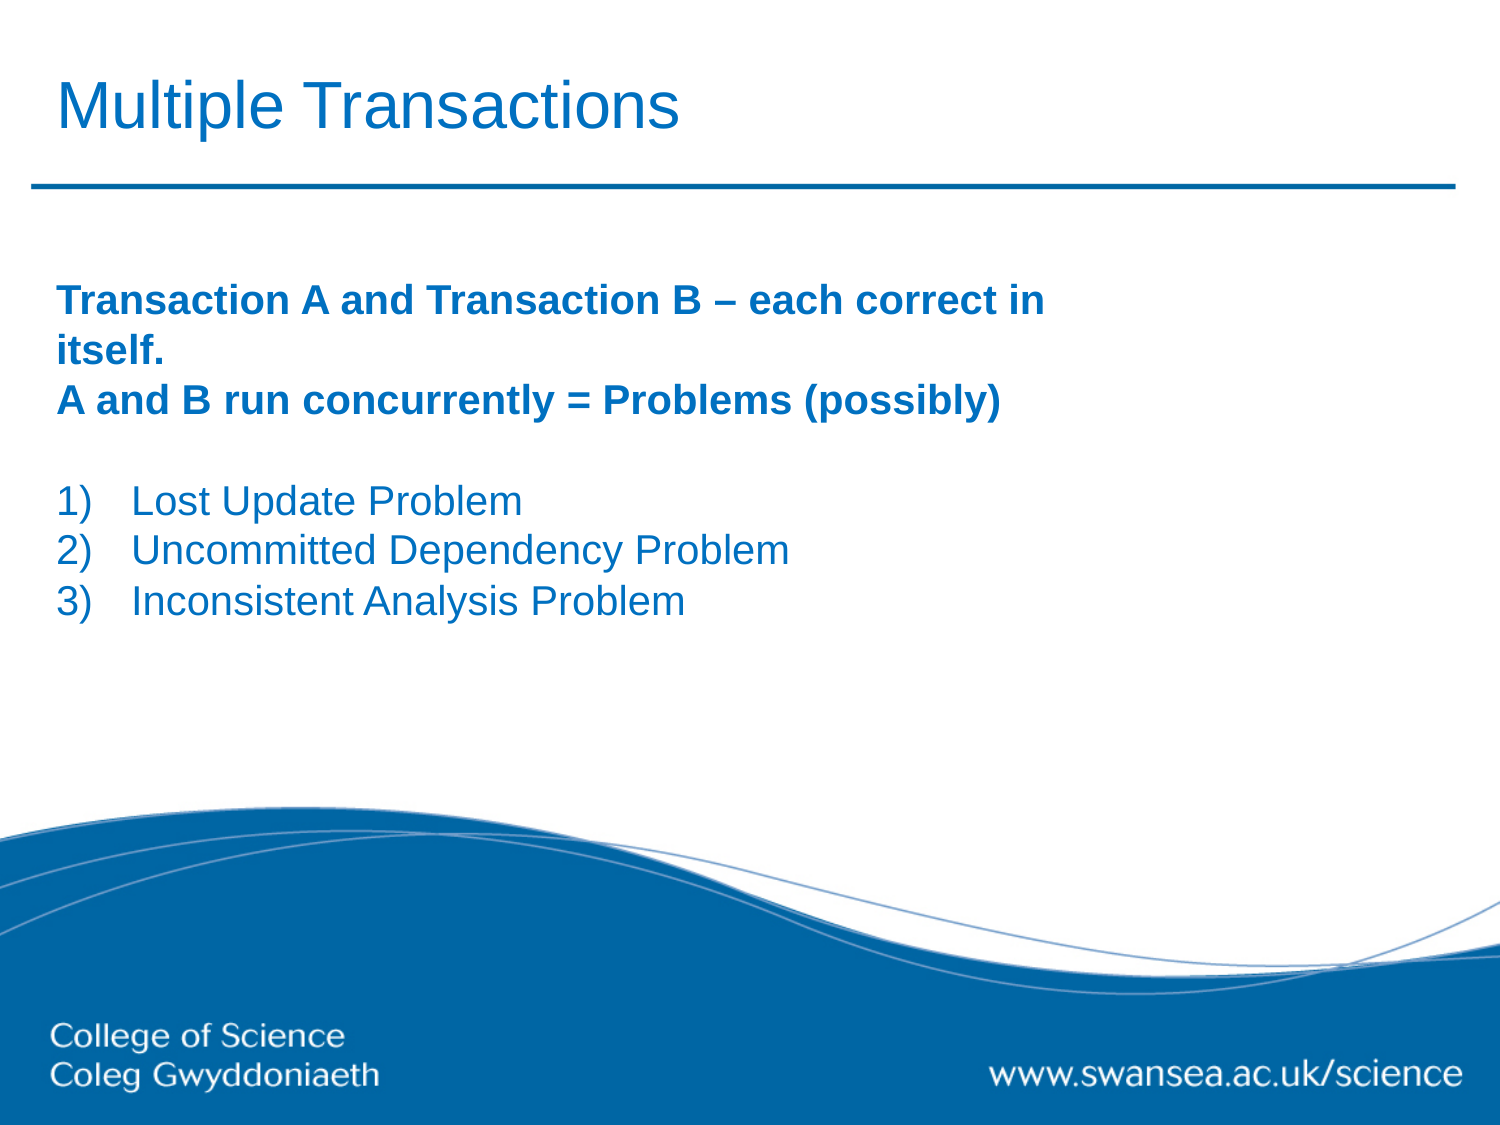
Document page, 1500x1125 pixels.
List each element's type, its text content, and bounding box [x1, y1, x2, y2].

text_box Multiple Transactions [41, 54, 1164, 150]
text_box Transaction A and Transaction B – each correct in itself. A and B run concurrently = Problems (possibly) Lost Update Problem Uncommitted Dependency Problem Inconsistent Analysis Problem [41, 265, 1164, 631]
picture [0, 0, 1500, 1125]
